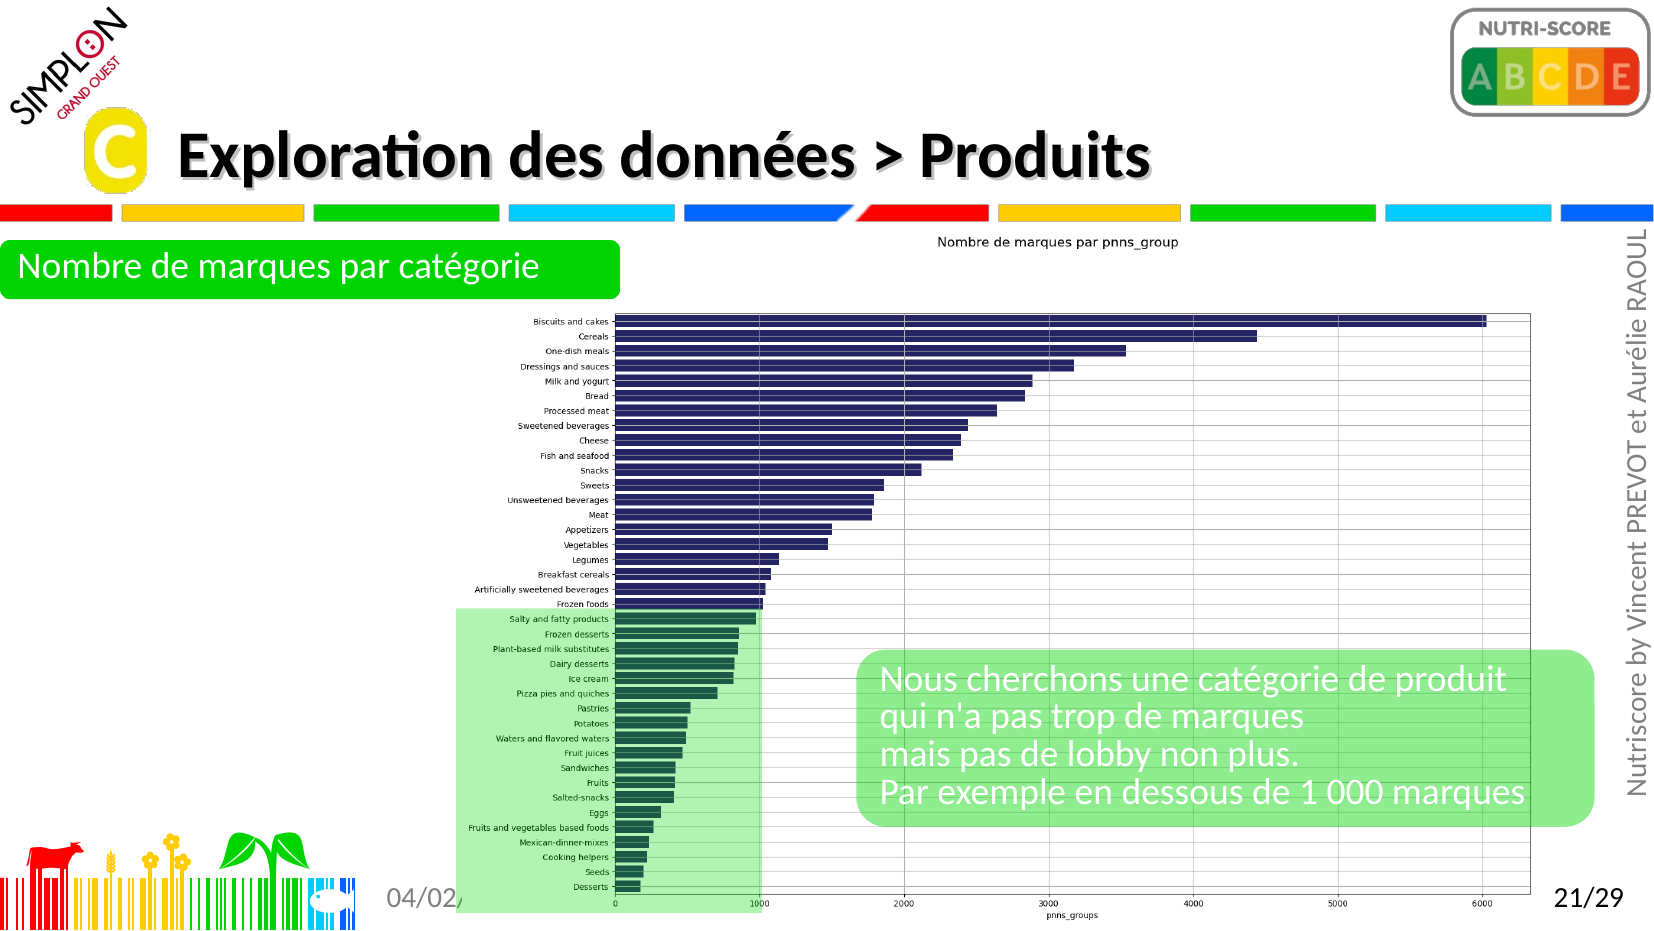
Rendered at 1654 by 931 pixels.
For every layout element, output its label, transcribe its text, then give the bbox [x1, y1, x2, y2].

picture [2, 2, 147, 147]
picture [0, 200, 1654, 225]
text_box [456, 608, 762, 913]
picture [82, 106, 151, 195]
picture [1448, 4, 1654, 119]
picture [462, 231, 1536, 925]
text_box Nombre de marques par catégorie [0, 240, 621, 300]
text_box Nous cherchons une catégorie de produit qui n'a pas trop de marques mais pas de lobby non plus. Par exemple en dessous de 1 000 marques [856, 649, 1595, 827]
picture [0, 826, 355, 930]
title Exploration des données > Produits [177, 108, 1571, 213]
